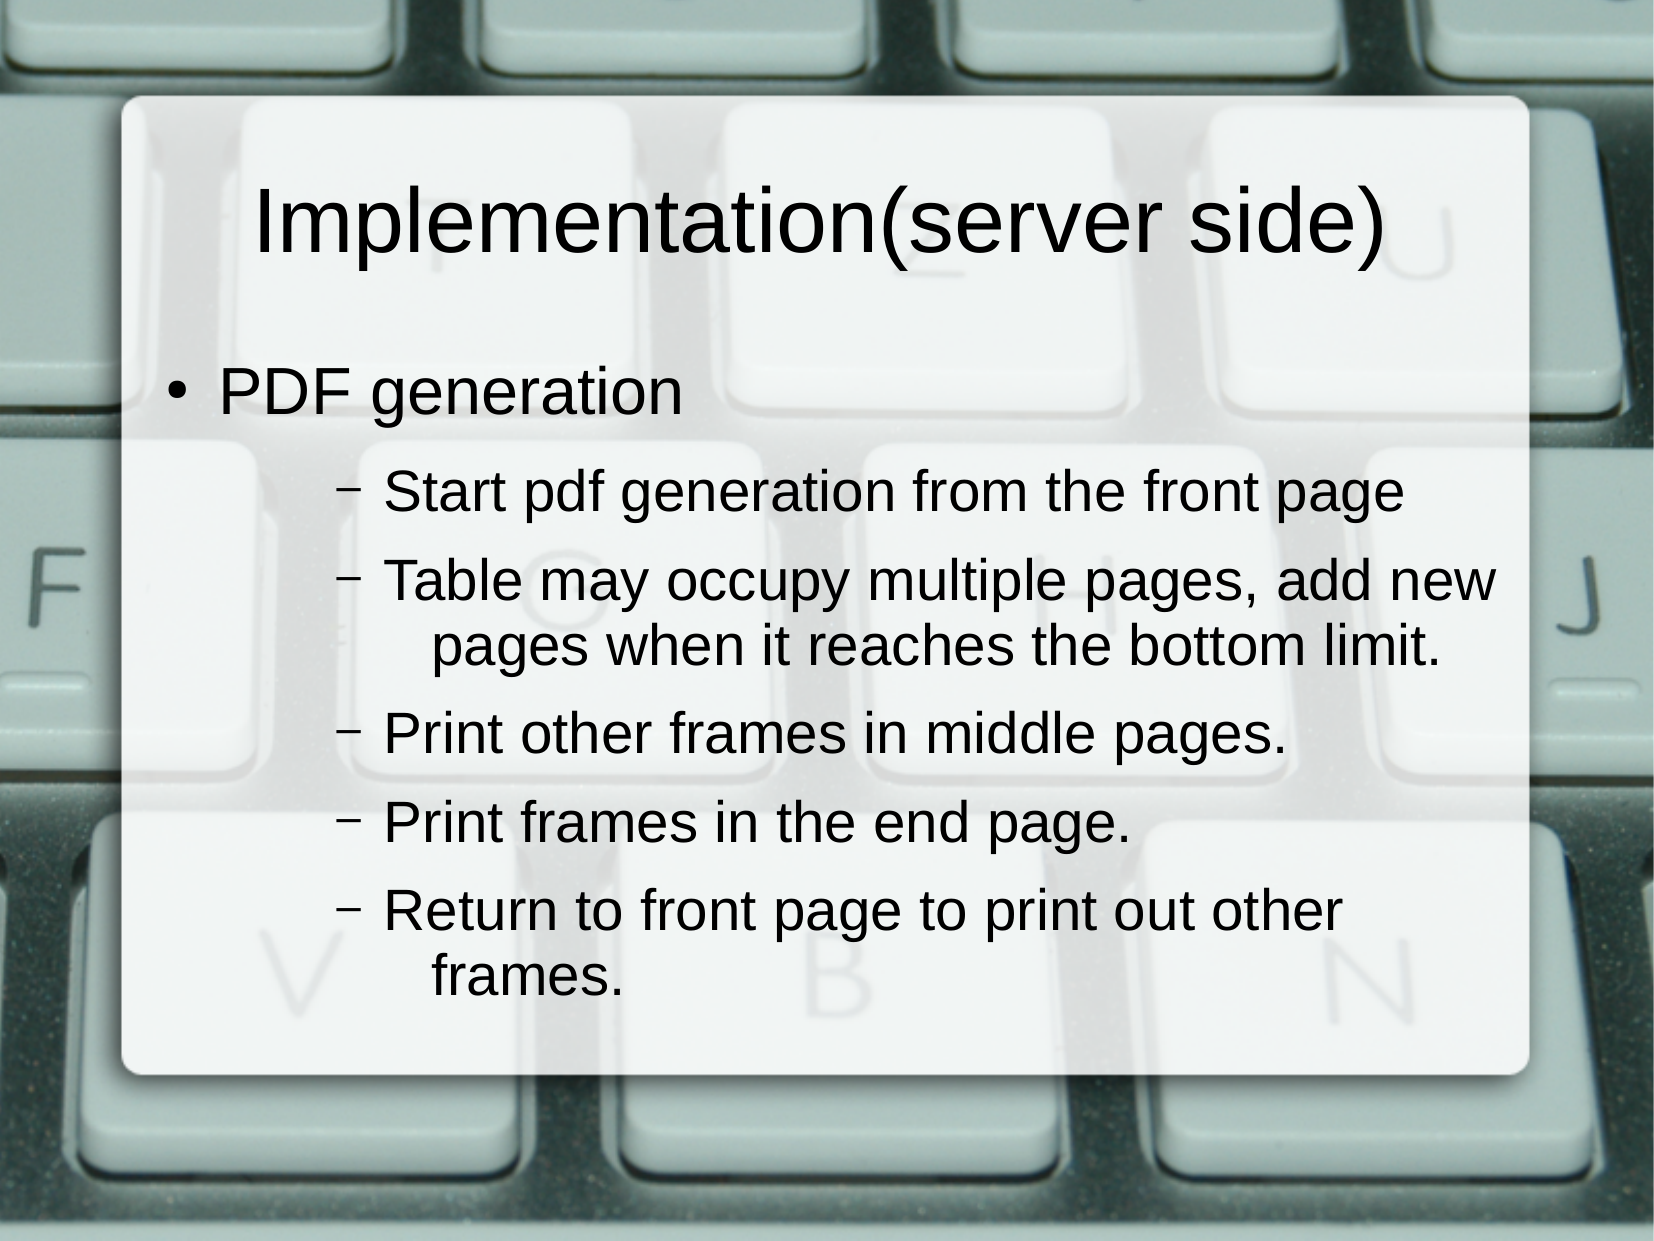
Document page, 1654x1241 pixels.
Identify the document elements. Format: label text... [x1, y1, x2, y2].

list PDF generation Start pdf generation from the front page Table may occupy multiple pages, add new pages when it reaches the bottom limit. Print other frames in middle pages. Print frames in the end page. Return to front page to print out other frames. [147, 354, 1506, 1159]
picture [0, 0, 1654, 1241]
title Implementation(server side) [135, 125, 1506, 318]
